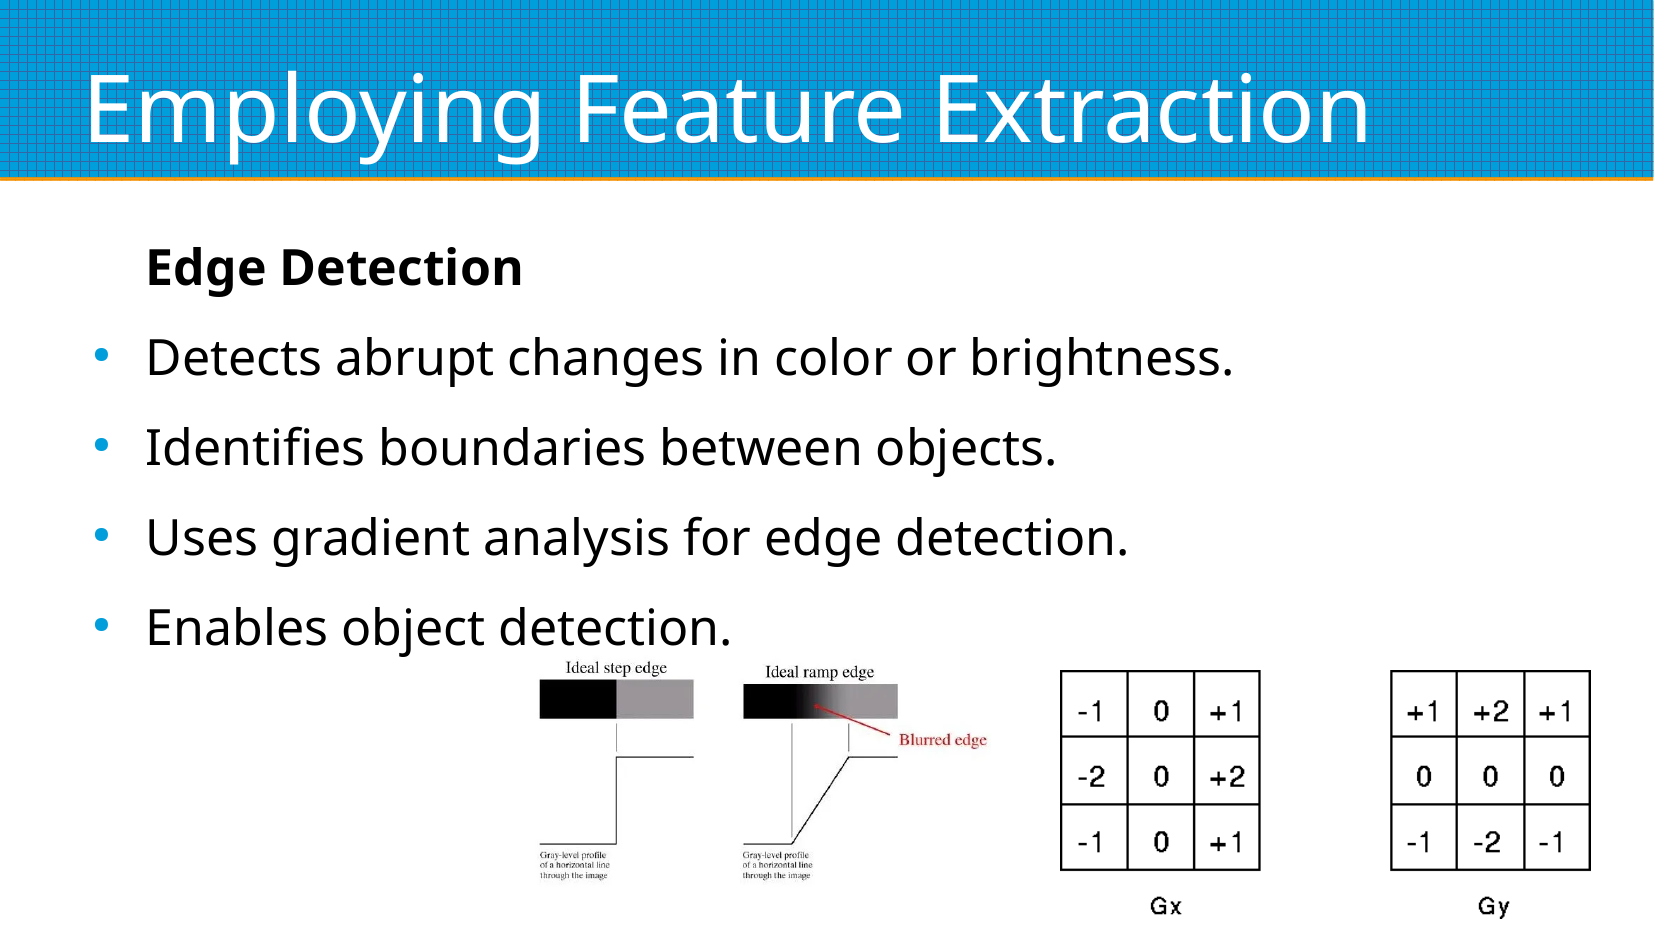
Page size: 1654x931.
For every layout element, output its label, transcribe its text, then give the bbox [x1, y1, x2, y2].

list Edge Detection Detects abrupt changes in color or brightness. Identifies boundaries between objects. Uses gradient analysis for edge detection. Enables object detection. [75, 231, 1555, 806]
picture [525, 653, 991, 888]
title Employing Feature Extraction [82, 14, 1571, 171]
picture [1060, 670, 1591, 919]
